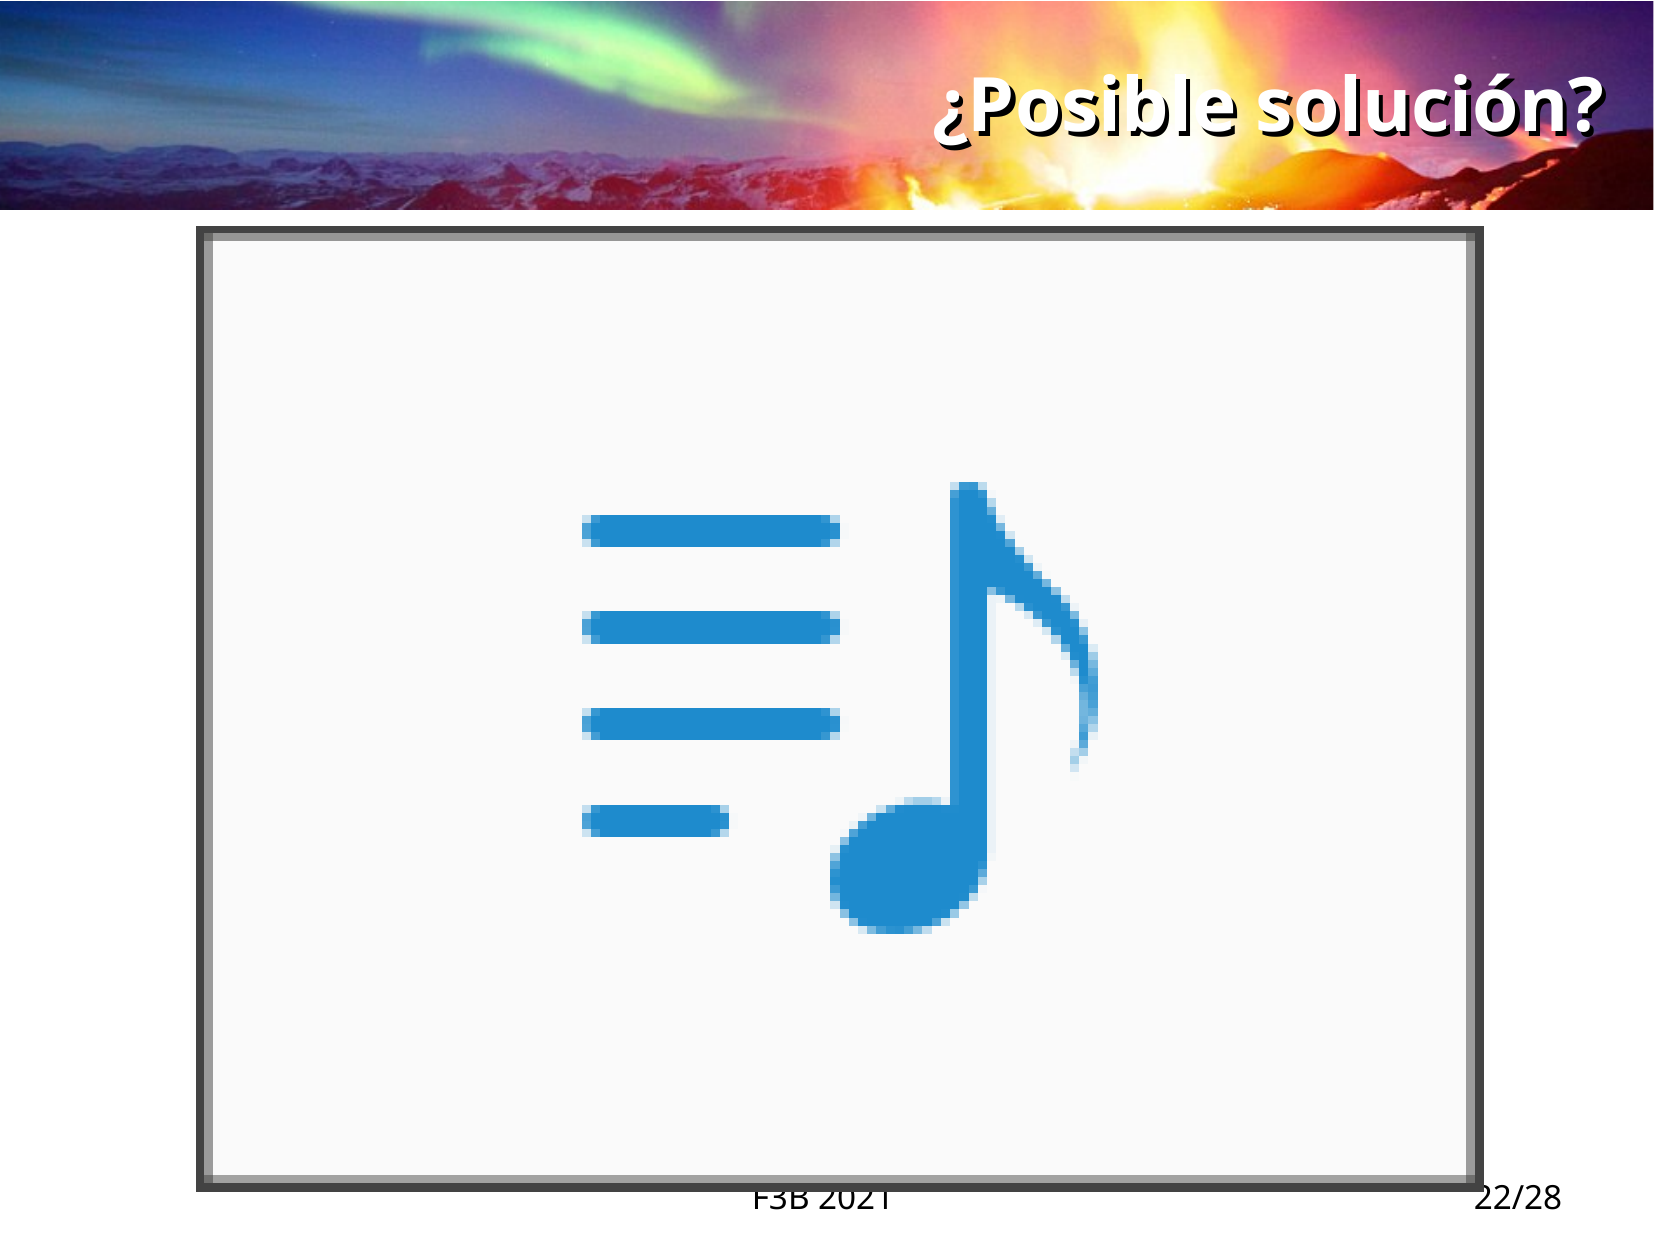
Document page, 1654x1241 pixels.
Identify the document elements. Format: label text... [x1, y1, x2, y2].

title ¿Posible solución? [45, 15, 1606, 191]
text_box [195, 225, 1486, 1193]
picture [0, 1, 1654, 210]
